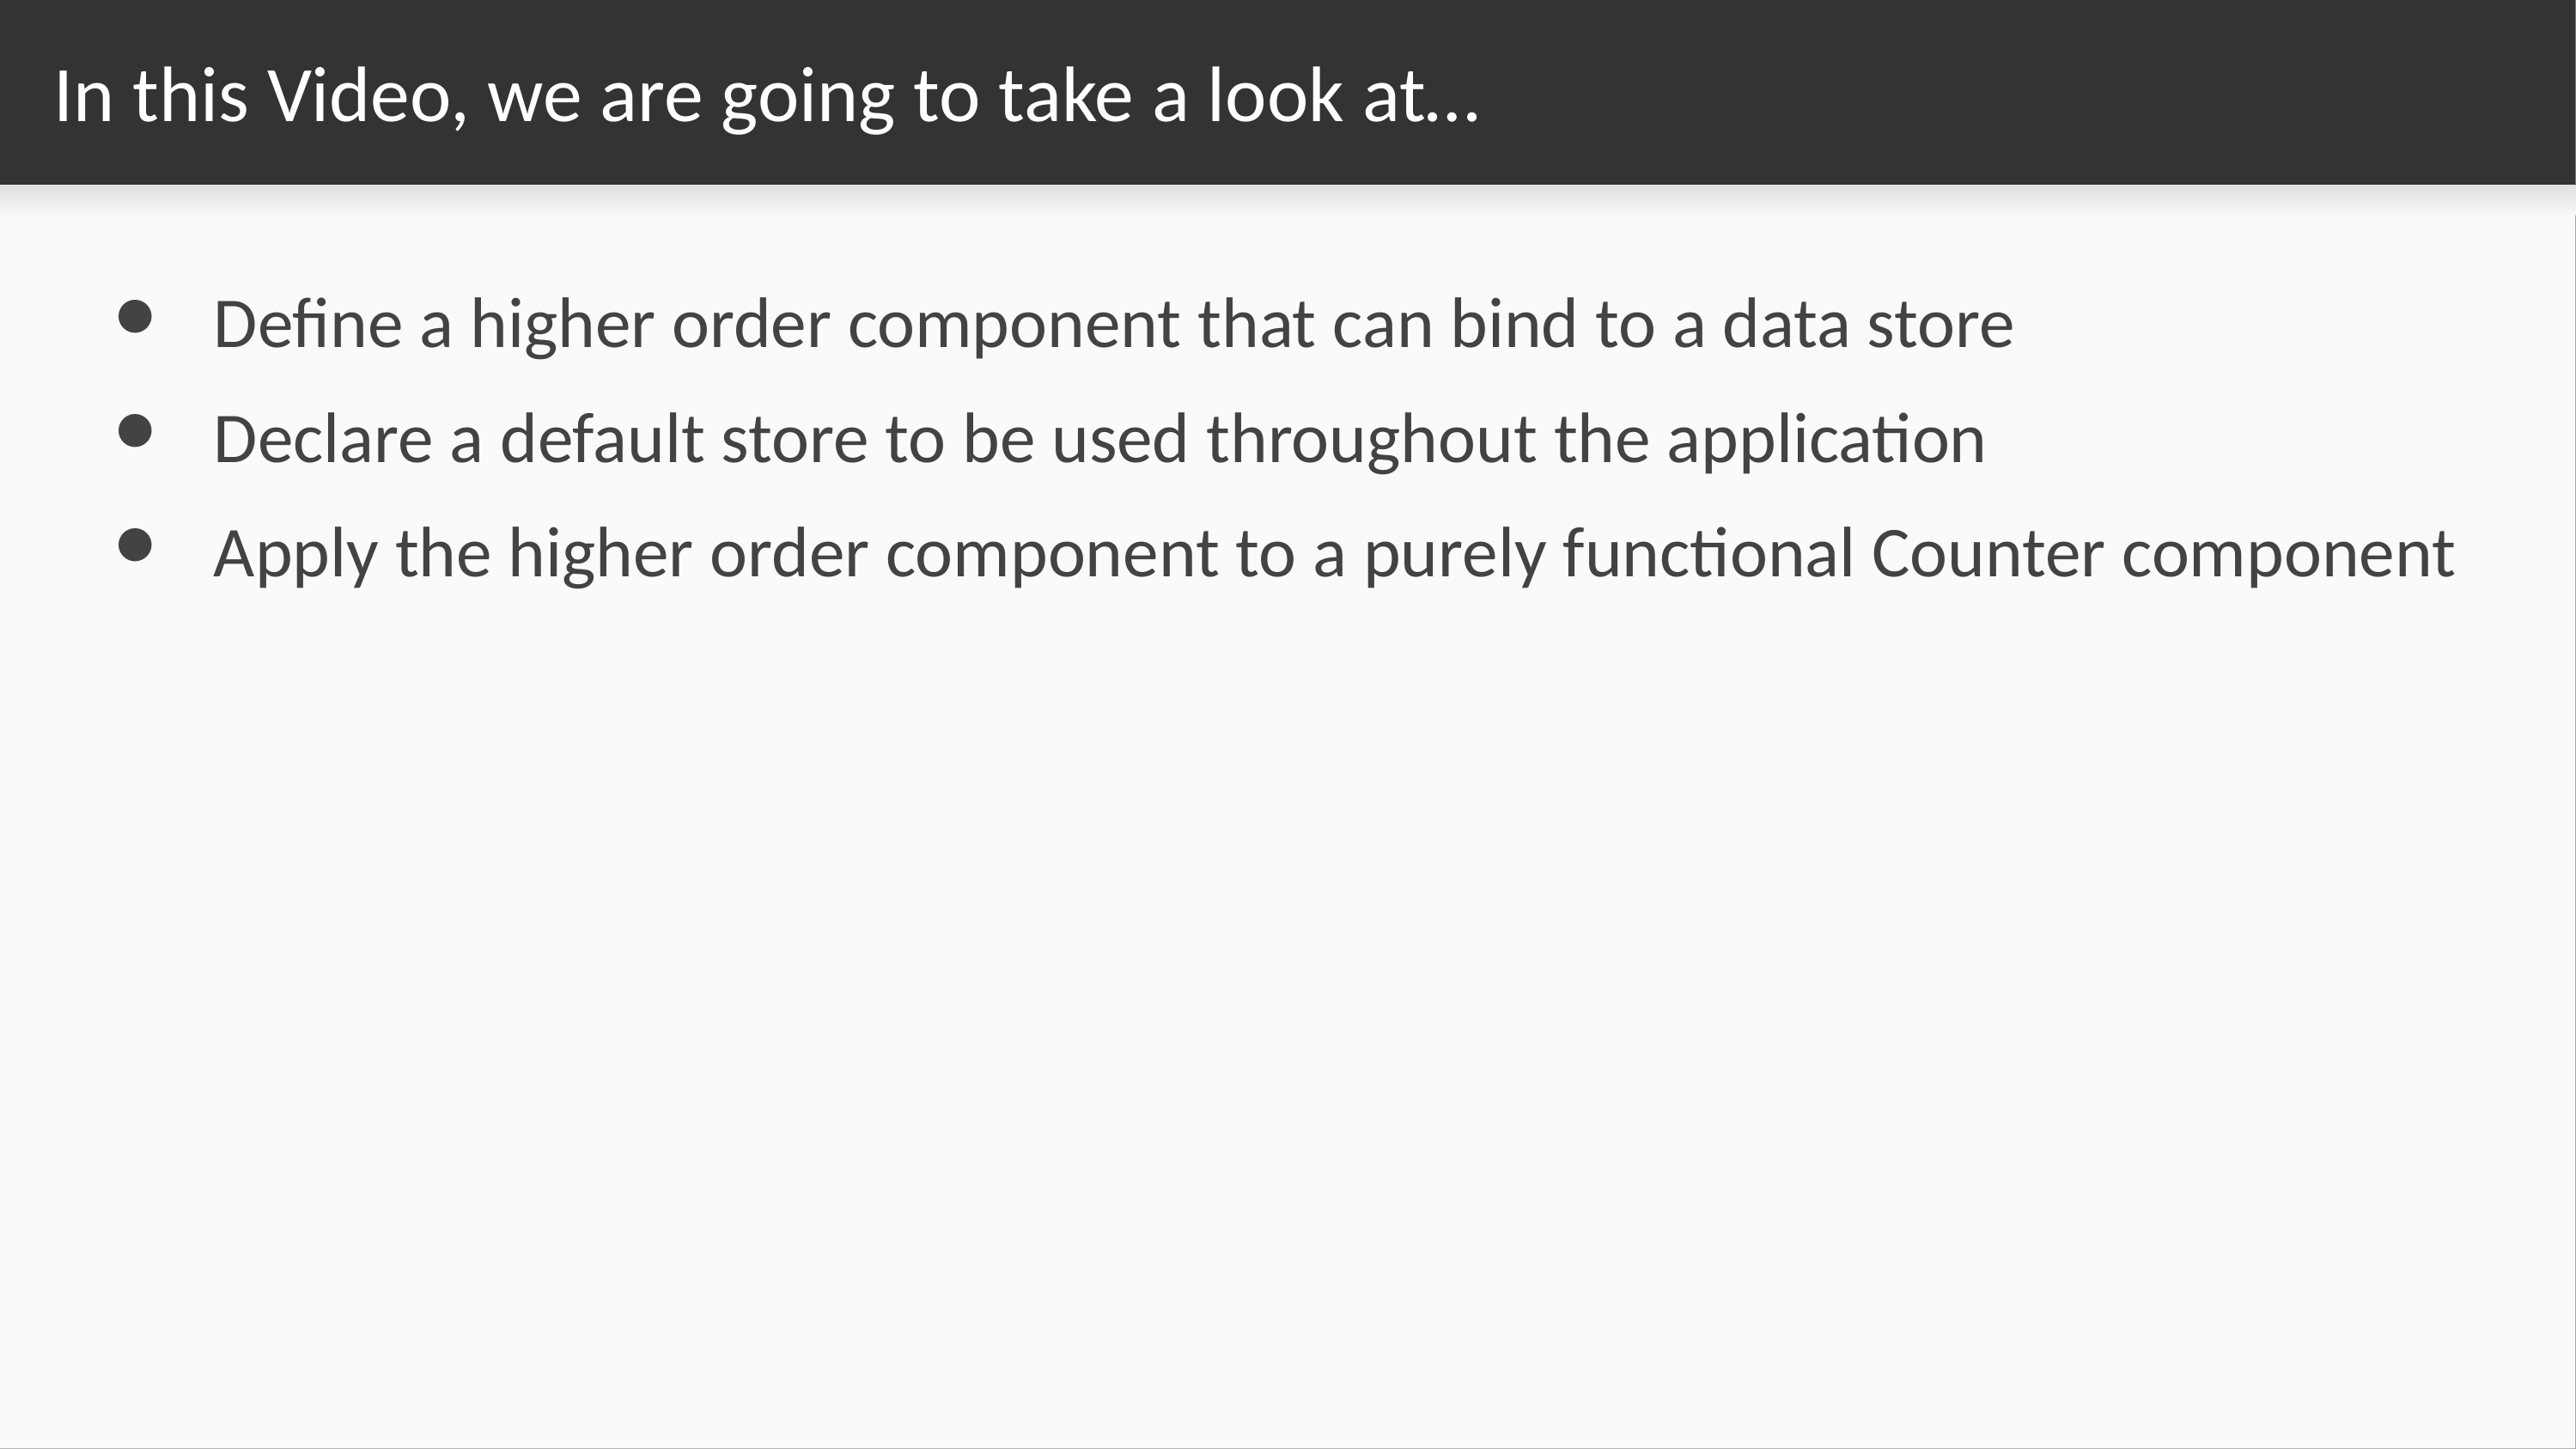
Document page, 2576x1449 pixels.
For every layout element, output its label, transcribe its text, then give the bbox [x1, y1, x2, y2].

title In this Video, we are going to take a look at… [27, 4, 2514, 175]
list Define a higher order component that can bind to a data store Declare a default store to be used throughout the application Apply the higher order component to a purely functional Counter component [59, 250, 2514, 1384]
